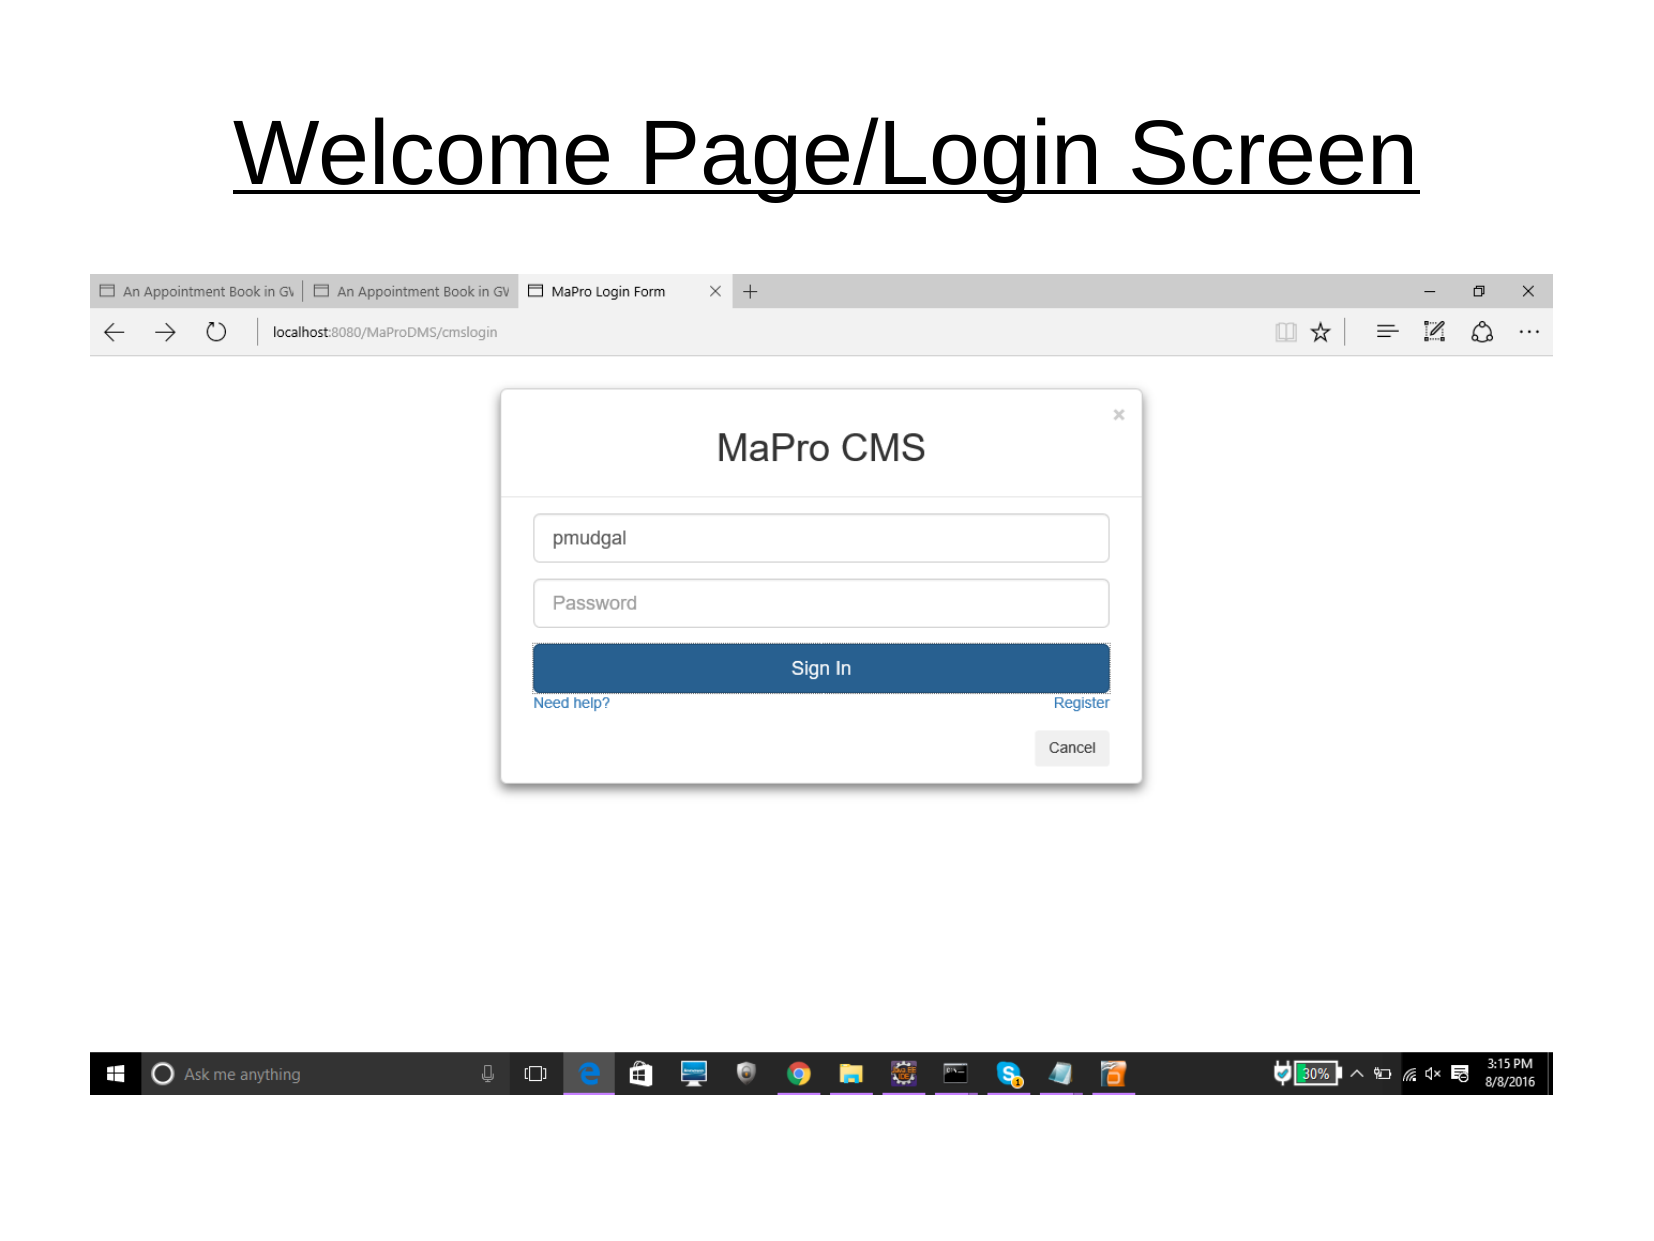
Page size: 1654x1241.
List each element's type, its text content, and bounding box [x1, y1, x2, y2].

title Welcome Page/Login Screen [82, 49, 1571, 257]
picture [90, 274, 1553, 1096]
